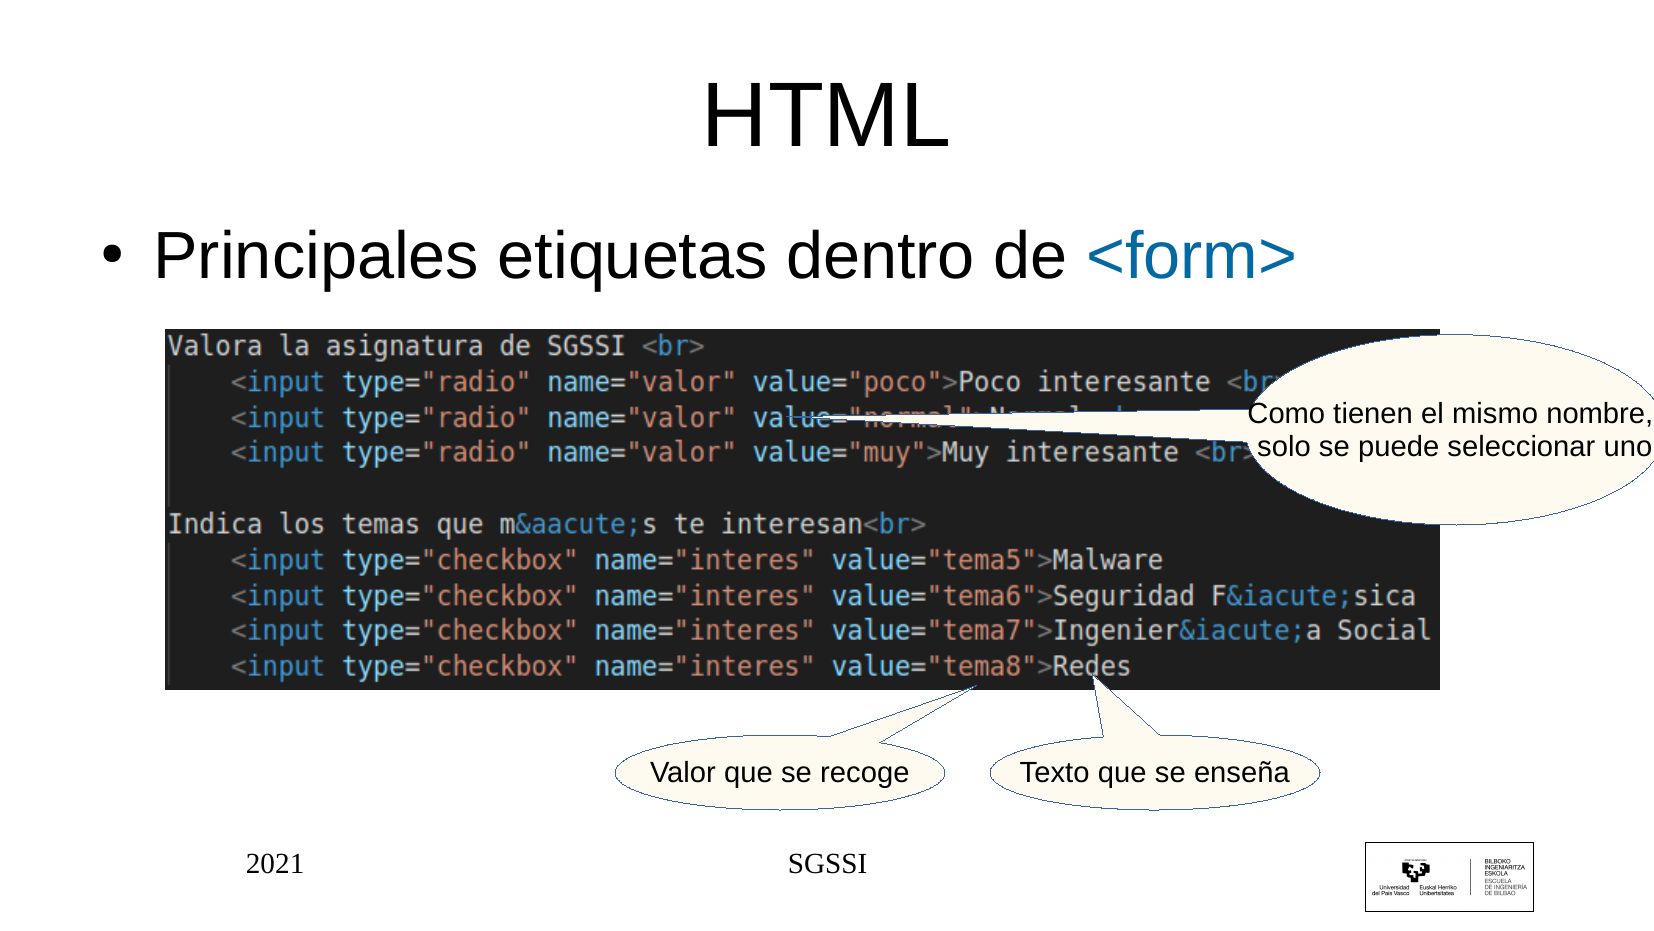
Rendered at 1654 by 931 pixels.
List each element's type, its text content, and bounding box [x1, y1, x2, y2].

list Principales etiquetas dentro de <form> [82, 217, 1456, 758]
text_box Como tienen el mismo nombre, solo se puede seleccionar uno [786, 334, 1654, 526]
title HTML [82, 37, 1571, 193]
picture [1366, 843, 1533, 911]
text_box Valor que se recoge [615, 685, 977, 811]
text_box Texto que se enseña [990, 673, 1321, 811]
